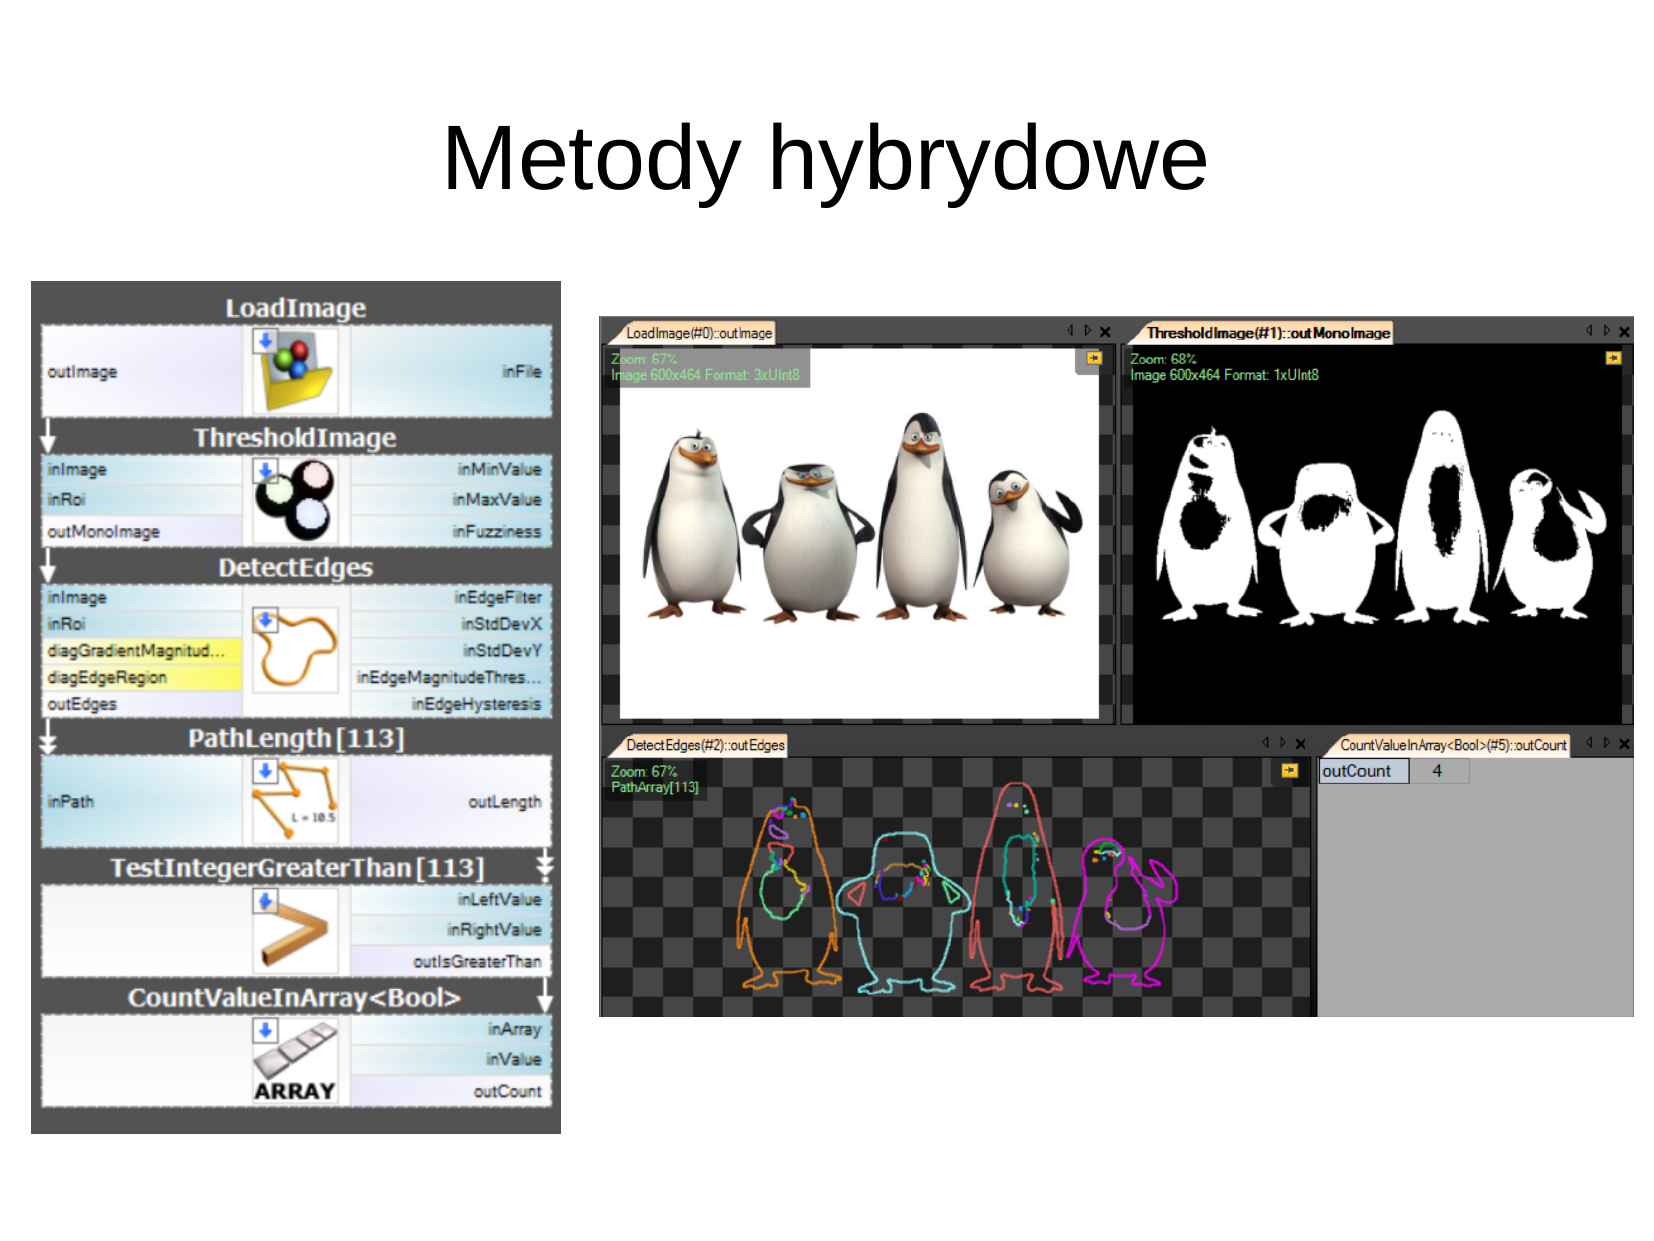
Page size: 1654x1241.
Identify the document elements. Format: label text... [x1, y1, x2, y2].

picture [31, 281, 561, 1134]
picture [599, 316, 1634, 1018]
title Metody hybrydowe [82, 49, 1571, 257]
